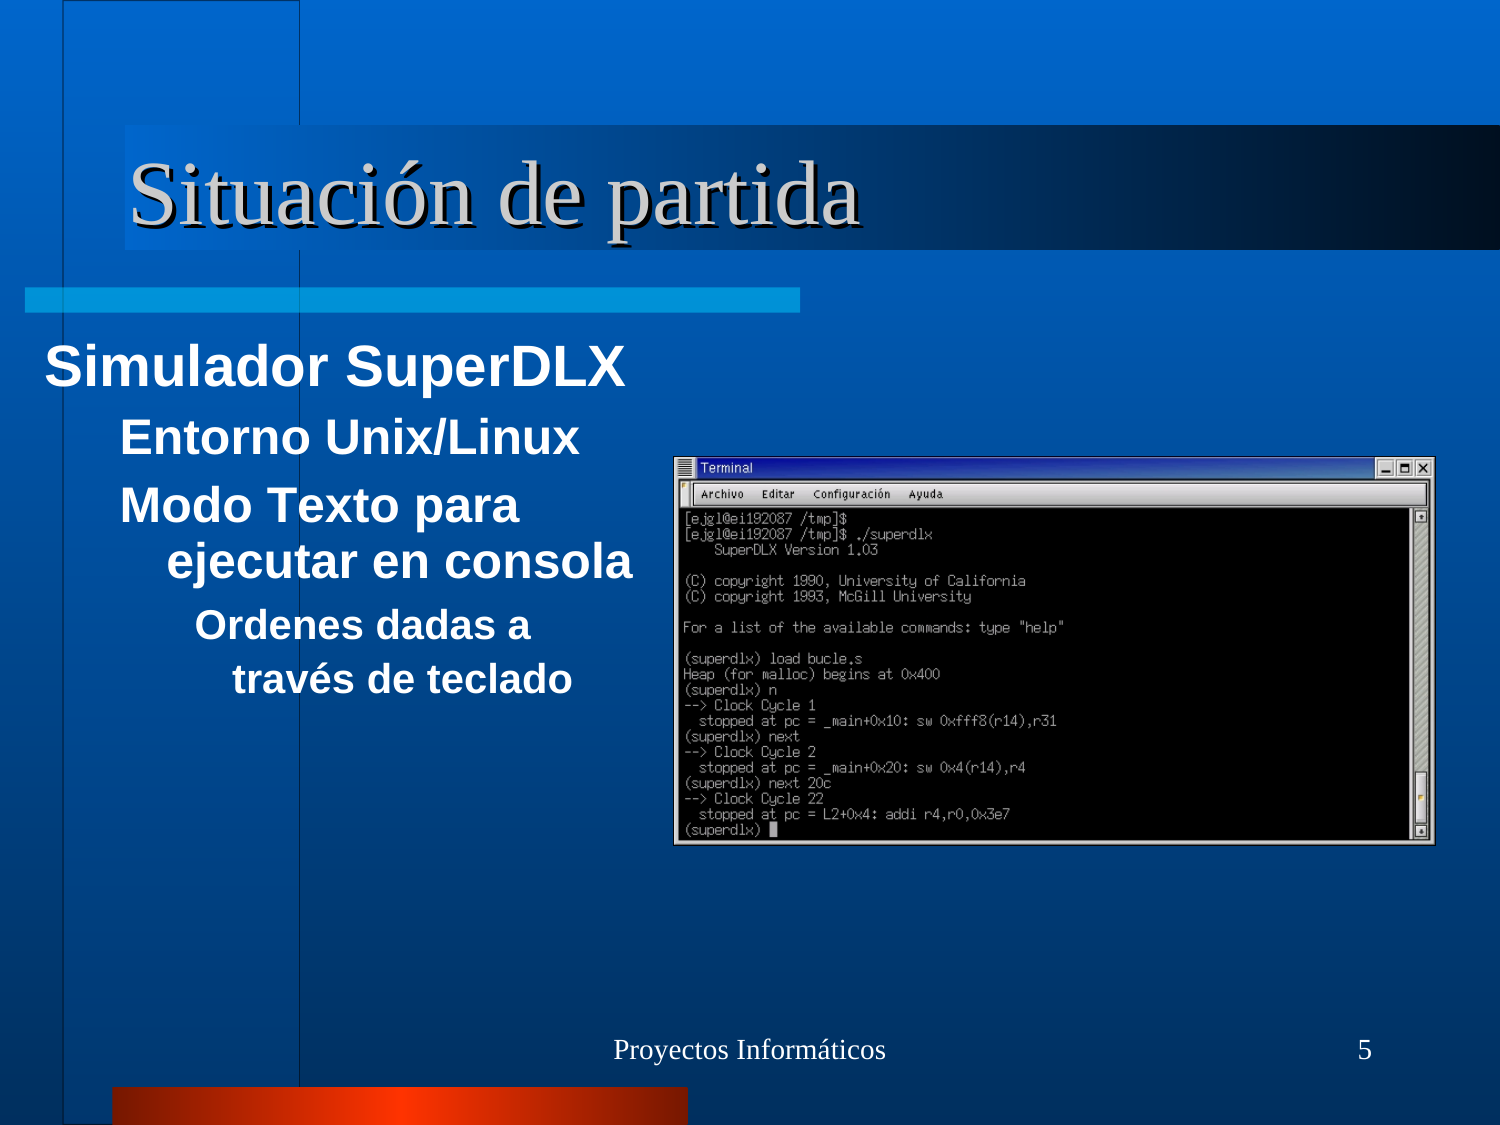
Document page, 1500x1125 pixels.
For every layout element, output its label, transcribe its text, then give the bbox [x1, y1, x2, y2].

list Simulador SuperDLX Entorno Unix/Linux Modo Texto para ejecutar en consola Ordenes dadas a través de teclado [29, 326, 655, 1002]
chart [673, 456, 1436, 846]
title Situación de partida [112, 99, 1388, 288]
